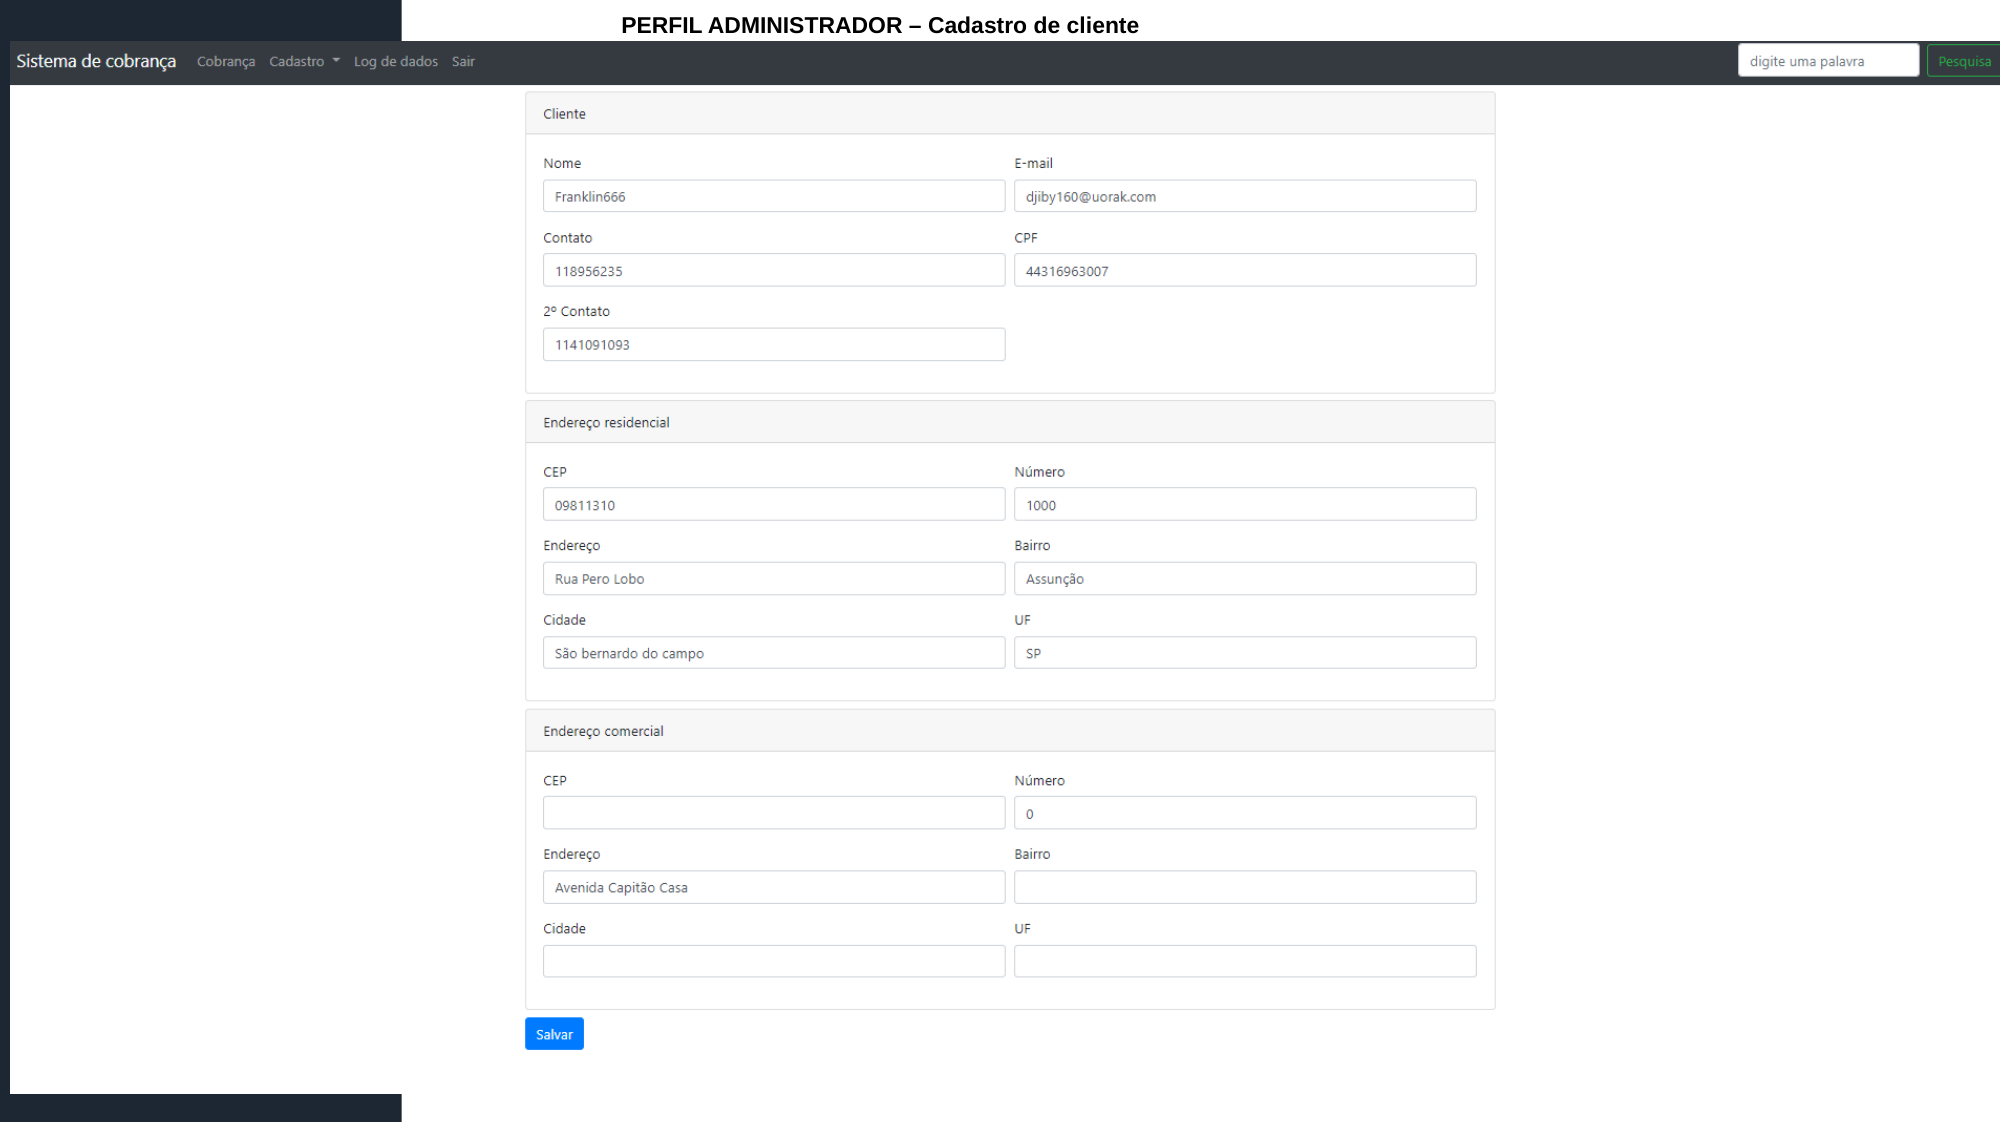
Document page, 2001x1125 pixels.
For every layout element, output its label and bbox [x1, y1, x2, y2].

chart [502, 0, 1506, 41]
text_box [0, 0, 402, 1122]
picture [10, 41, 2000, 1094]
